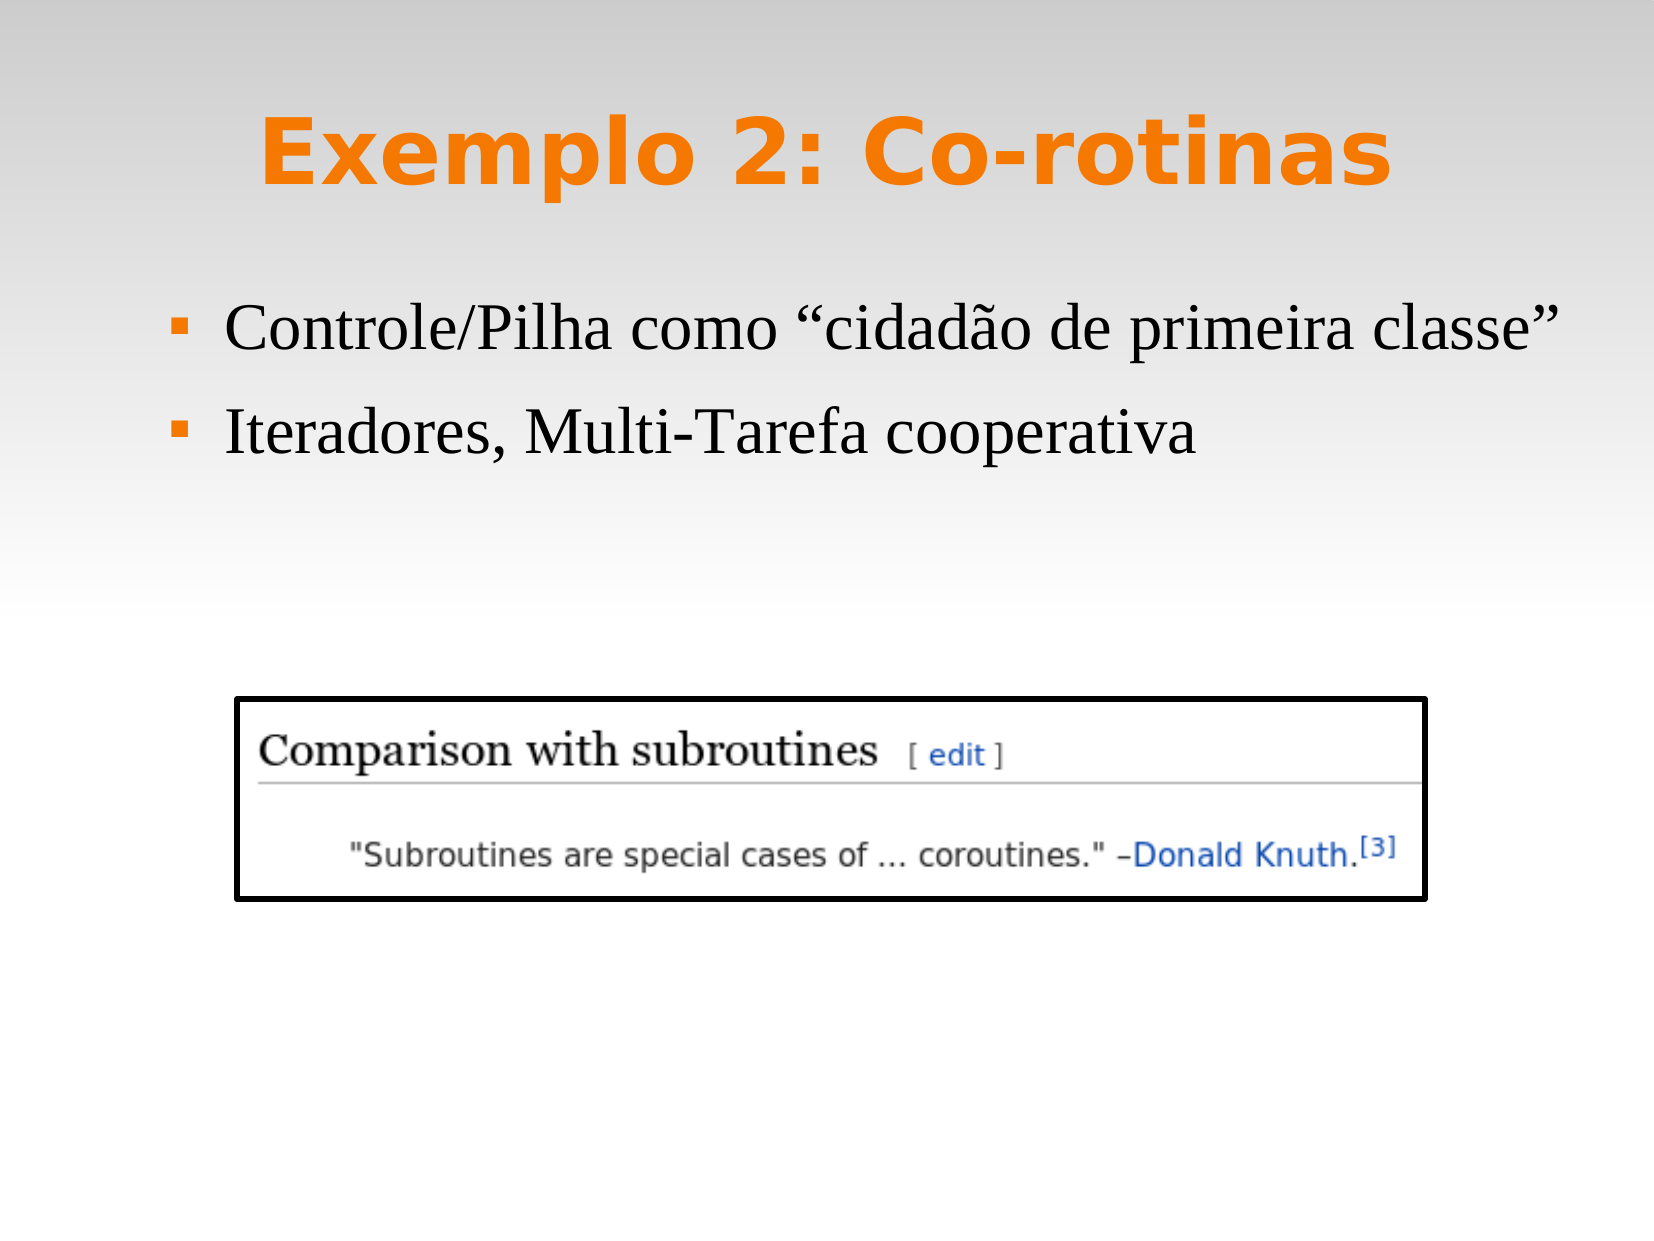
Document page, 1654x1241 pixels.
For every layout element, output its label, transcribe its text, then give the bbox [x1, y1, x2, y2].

picture [240, 702, 1422, 897]
list Controle/Pilha como “cidadão de primeira classe” Iteradores, Multi-Tarefa cooperativa [82, 290, 1571, 1109]
title Exemplo 2: Co-rotinas [82, 49, 1571, 257]
